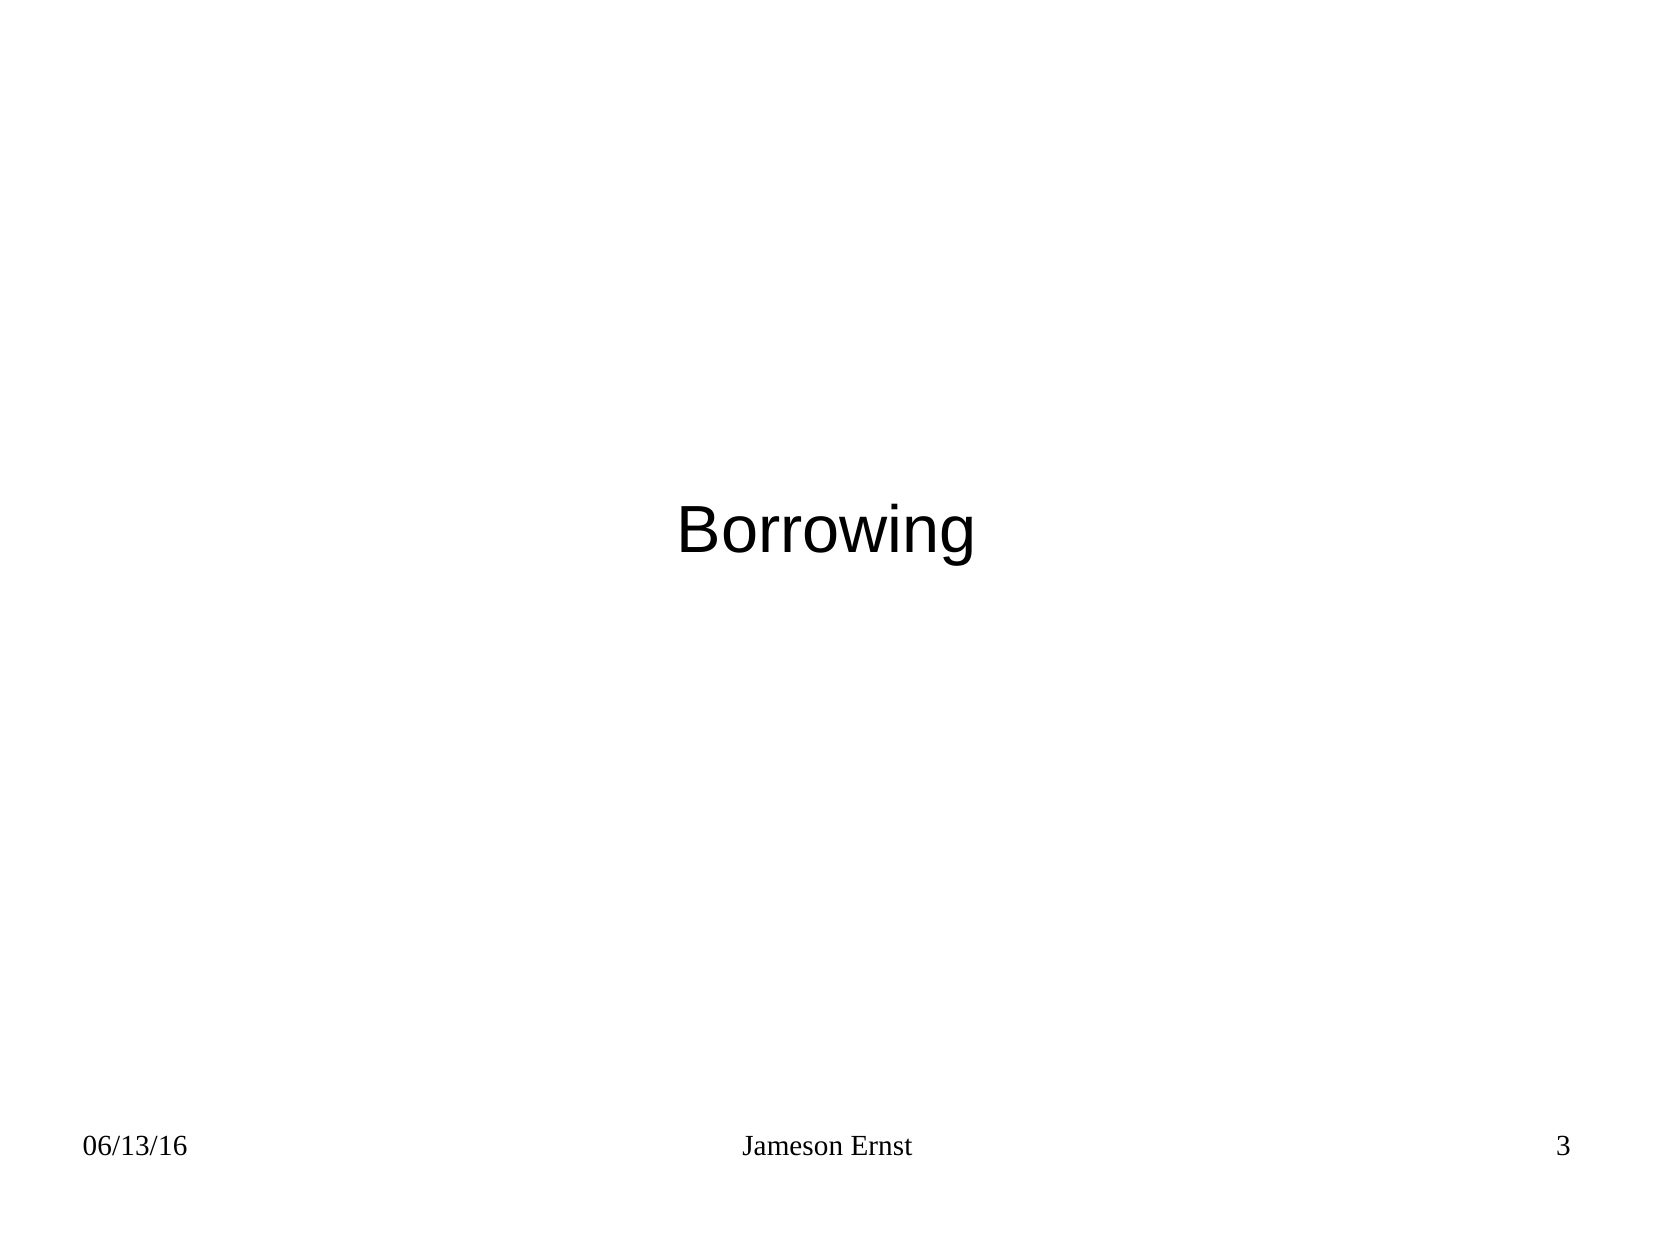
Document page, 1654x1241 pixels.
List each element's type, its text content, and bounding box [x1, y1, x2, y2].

subtitle Borrowing [82, 49, 1571, 1010]
